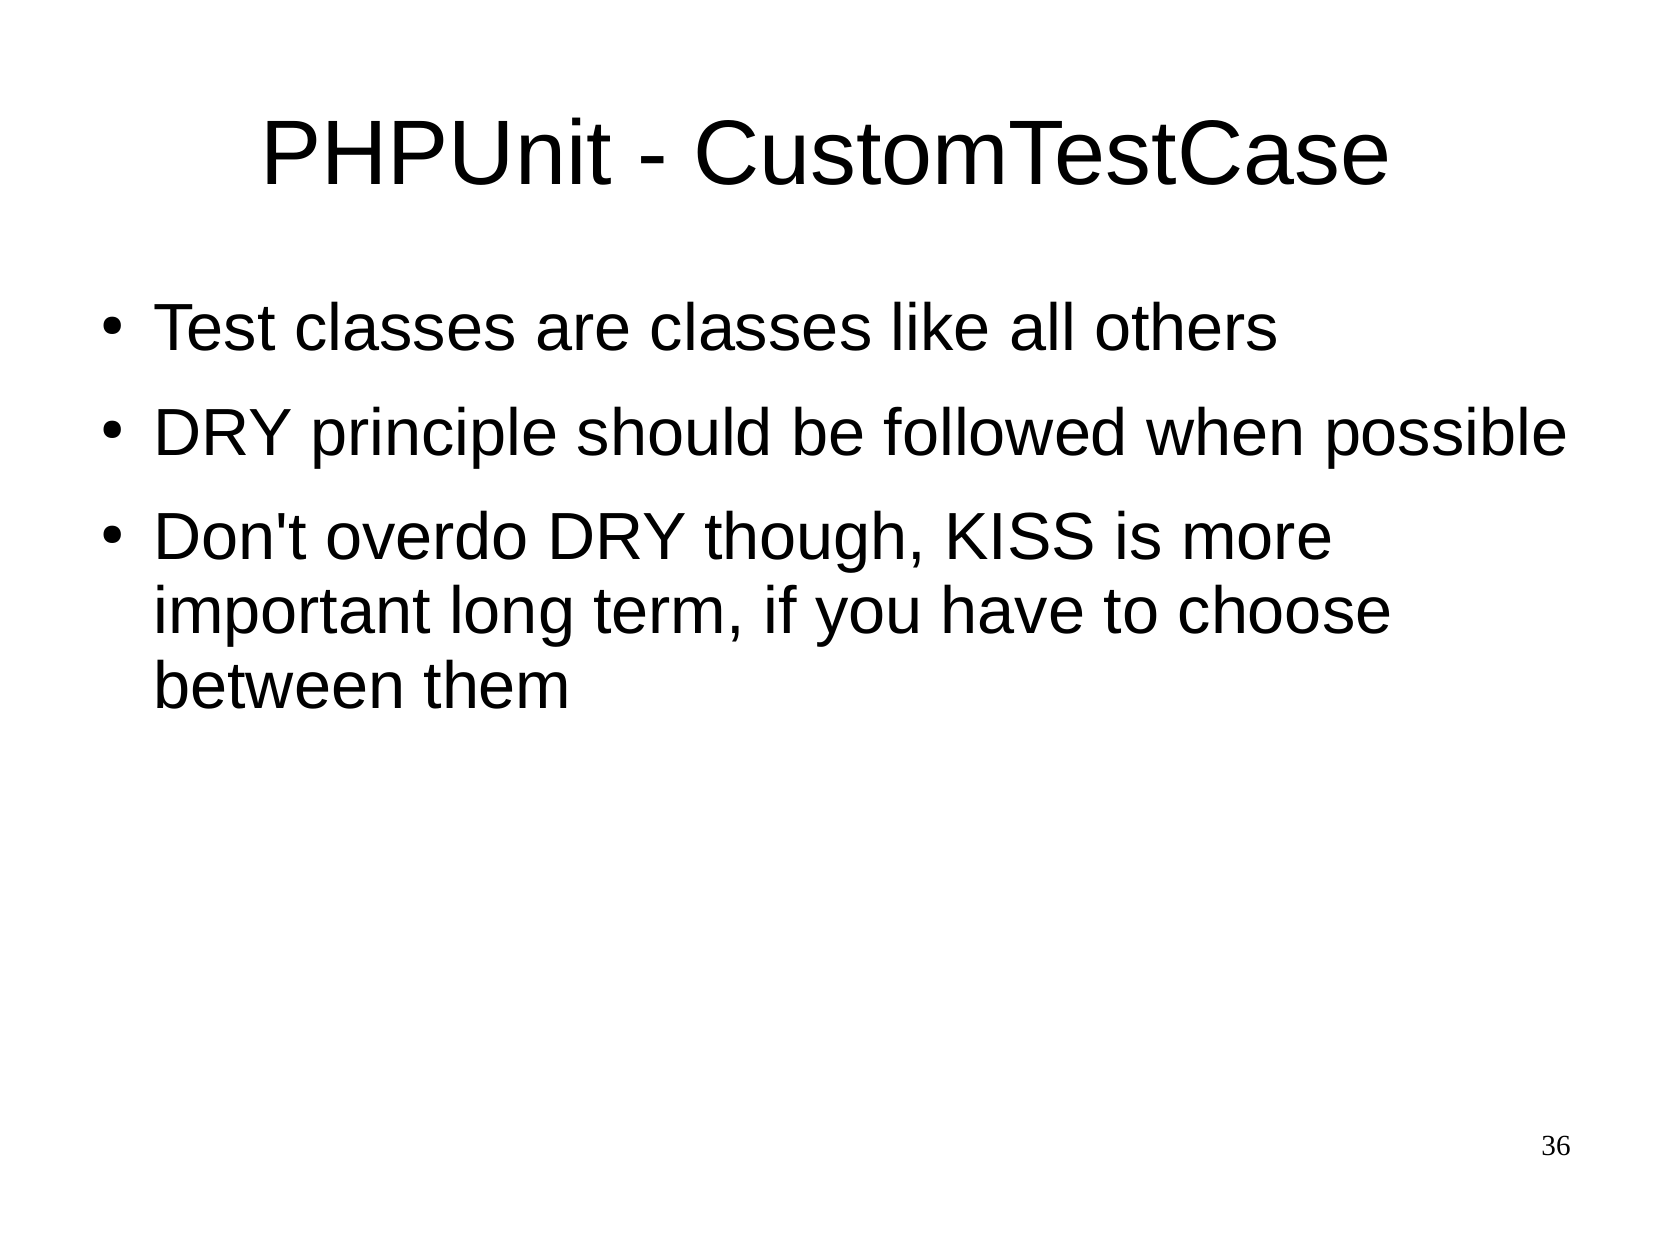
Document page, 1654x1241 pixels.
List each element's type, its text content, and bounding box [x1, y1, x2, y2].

list Test classes are classes like all others DRY principle should be followed when possible Don't overdo DRY though, KISS is more important long term, if you have to choose between them [82, 290, 1571, 1010]
title PHPUnit - CustomTestCase [82, 49, 1571, 257]
